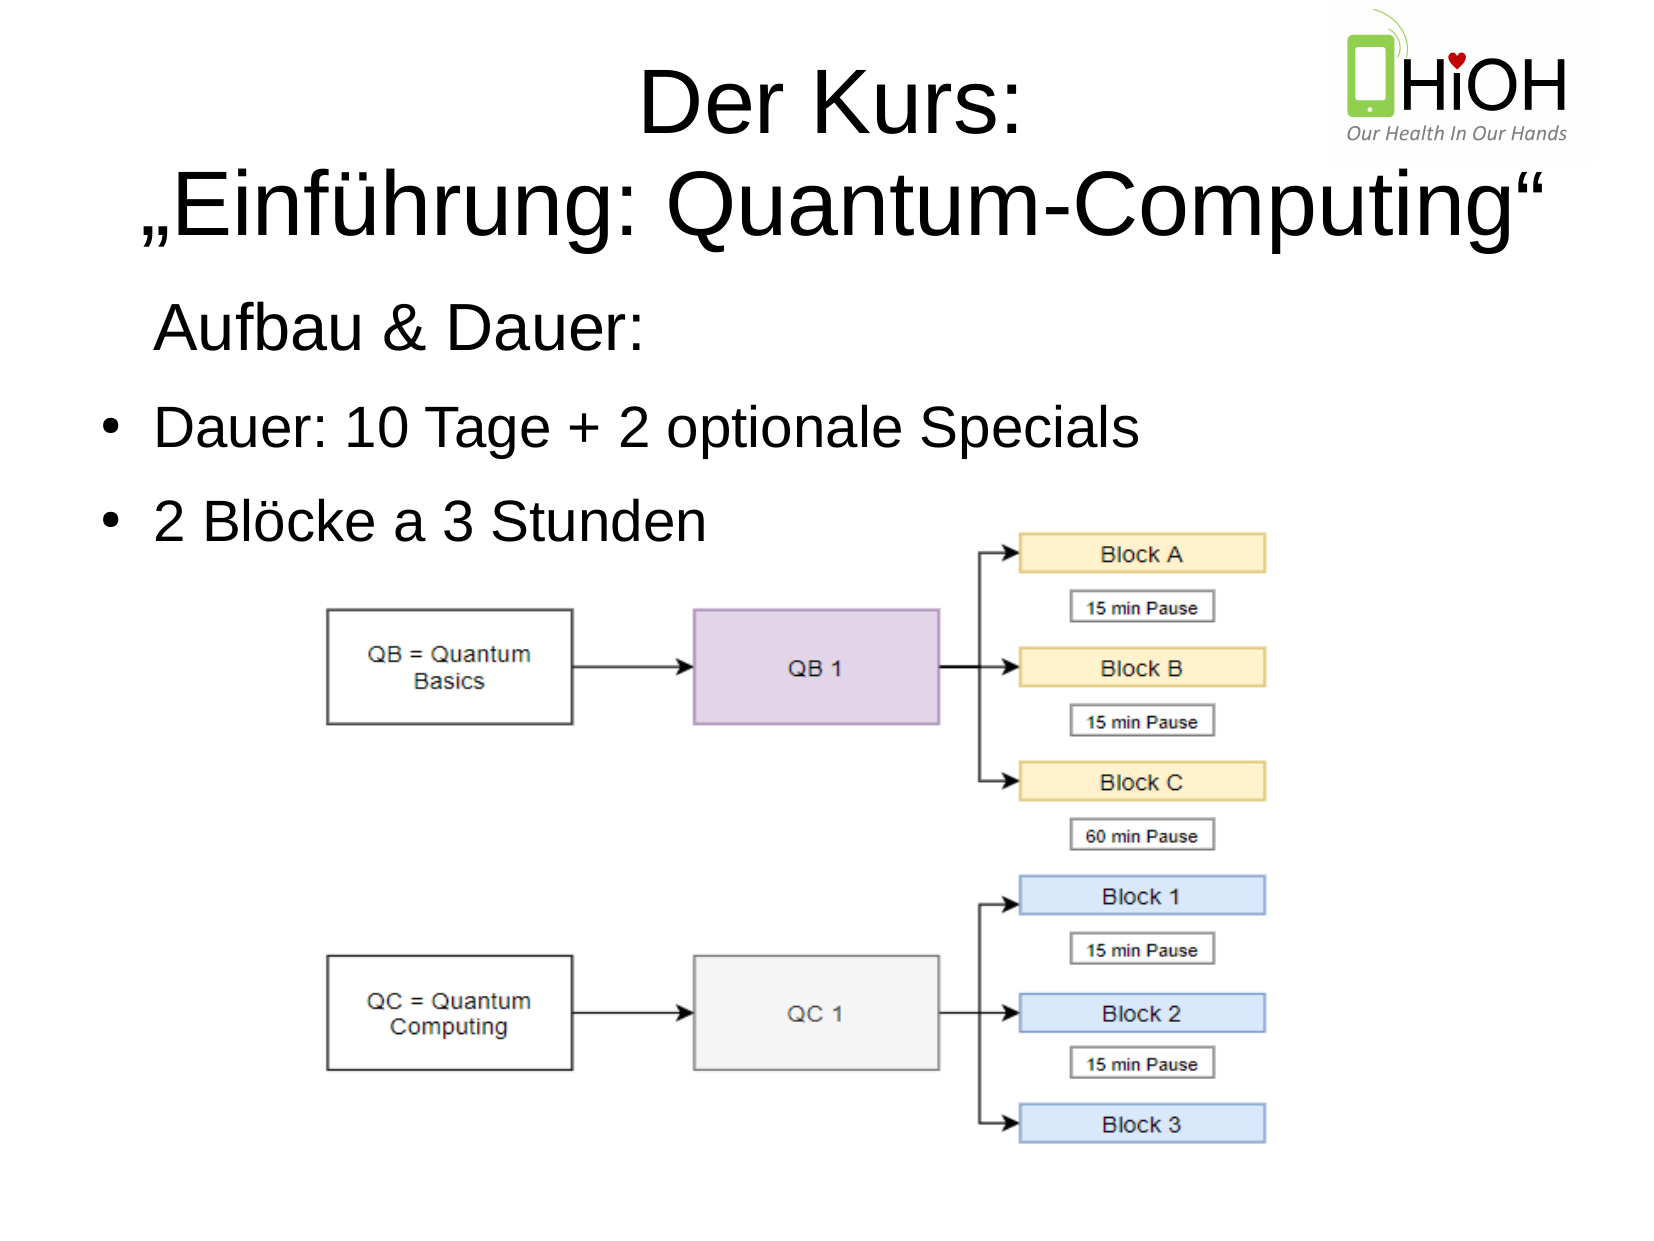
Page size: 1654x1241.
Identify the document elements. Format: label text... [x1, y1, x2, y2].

list Aufbau & Dauer: Dauer: 10 Tage + 2 optionale Specials 2 Blöcke a 3 Stunden [82, 290, 1571, 1109]
picture [1330, 0, 1595, 166]
picture [279, 1109, 1323, 1193]
title Der Kurs: „Einführung: Quantum-Computing“ [82, 49, 1571, 257]
